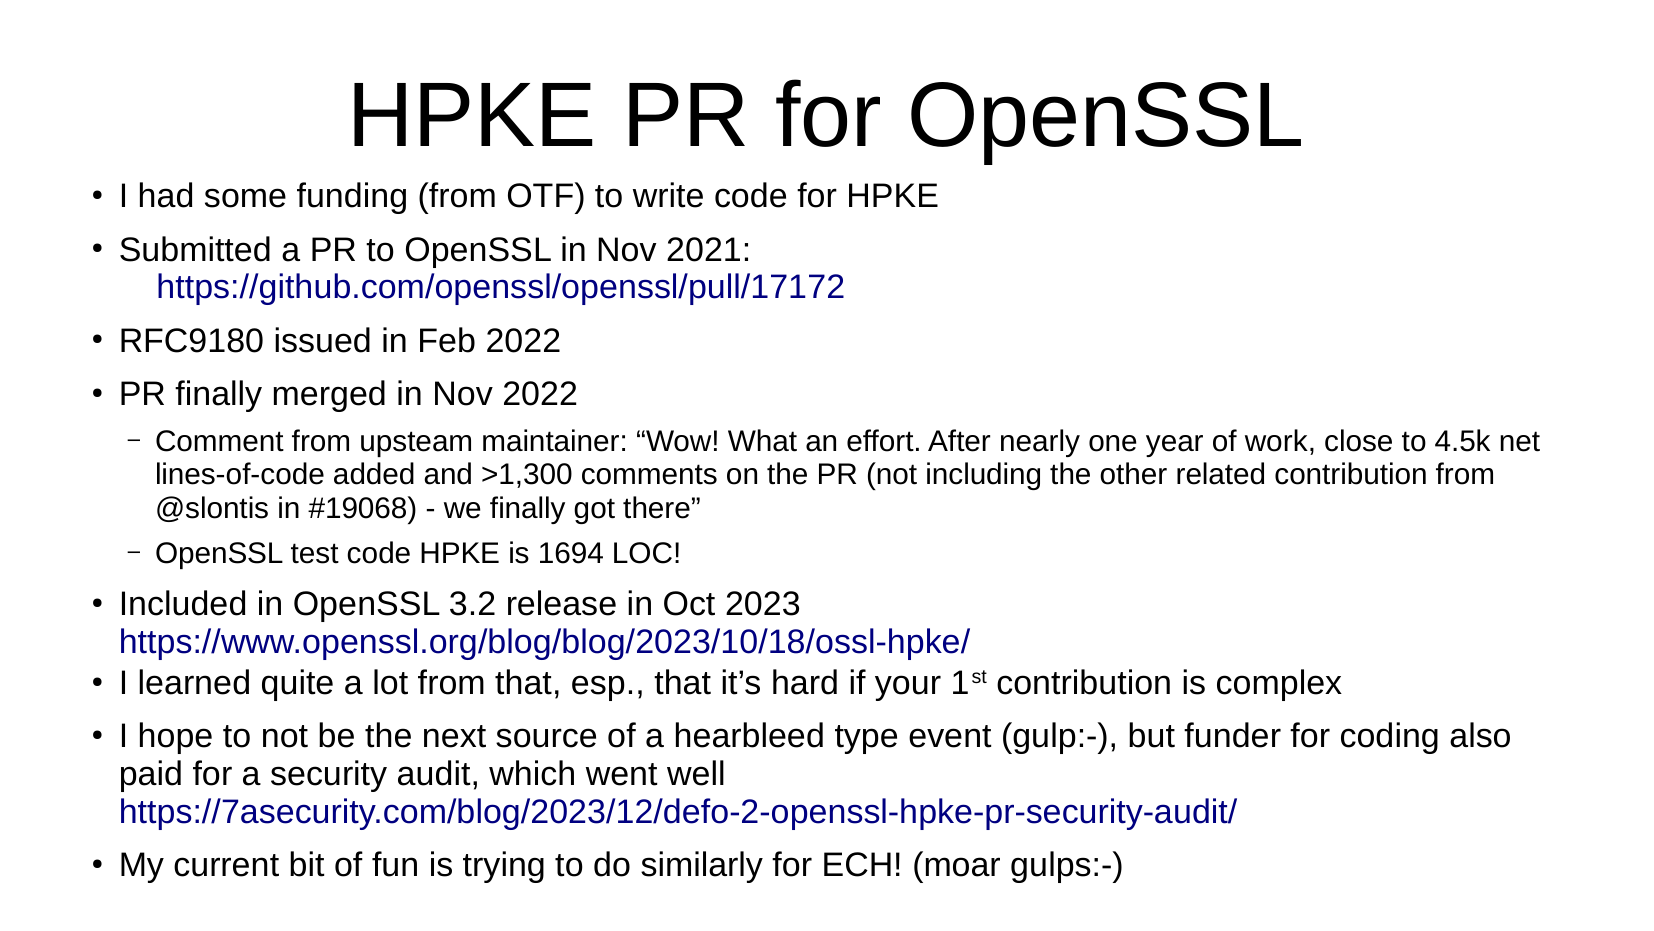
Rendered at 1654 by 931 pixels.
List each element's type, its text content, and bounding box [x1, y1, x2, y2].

title HPKE PR for OpenSSL [82, 37, 1571, 177]
list I had some funding (from OTF) to write code for HPKE Submitted a PR to OpenSSL in Nov 2021: https://github.com/openssl/openssl/pull/17172 RFC9180 issued in Feb 2022 PR finally merged in Nov 2022 Comment from upsteam maintainer: “Wow! What an effort. After nearly one year of work, close to 4.5k net lines-of-code added and >1,300 comments on the PR (not including the other related contribution from @slontis in #19068) - we finally got there” OpenSSL test code HPKE is 1694 LOC! Included in OpenSSL 3.2 release in Oct 2023 https://www.openssl.org/blog/blog/2023/10/18/ossl-hpke/ I learned quite a lot from that, esp., that it’s hard if your 1st contribution is complex I hope to not be the next source of a hearbleed type event (gulp:-), but funder for coding also paid for a security audit, which went well https://7asecurity.com/blog/2023/12/defo-2-openssl-hpke-pr-security-audit/ My current bit of fun is trying to do similarly for ECH! (moar gulps:-) [82, 177, 1571, 886]
